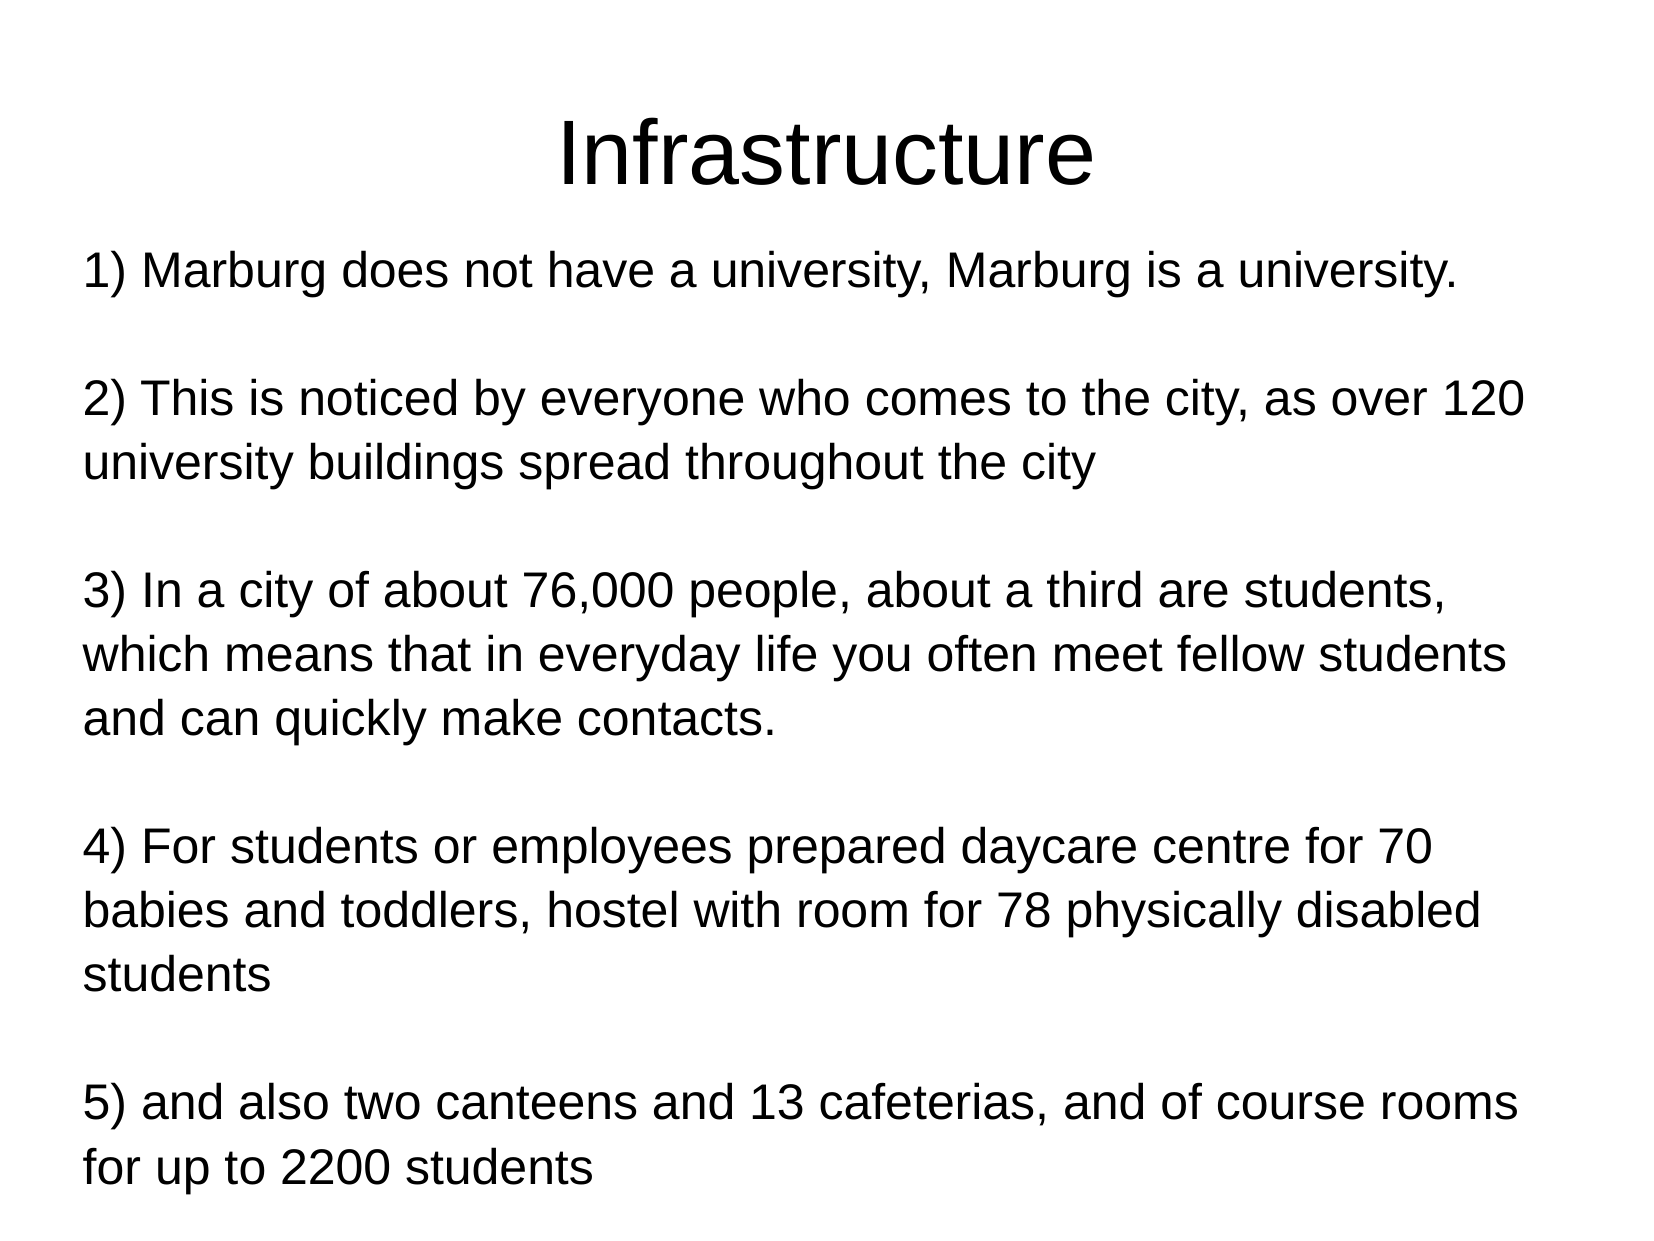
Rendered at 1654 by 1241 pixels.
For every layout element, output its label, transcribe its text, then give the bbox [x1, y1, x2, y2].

title Infrastructure [82, 49, 1571, 237]
subtitle 1) Marburg does not have a university, Marburg is a university. 2) This is noticed by everyone who comes to the city, as over 120 university buildings spread throughout the city 3) In a city of about 76,000 people, about a third are students, which means that in everyday life you often meet fellow students and can quickly make contacts. 4) For students or employees prepared daycare centre for 70 babies and toddlers, hostel with room for 78 physically disabled students 5) and also two canteens and 13 cafeterias, and of course rooms for up to 2200 students [82, 237, 1571, 1191]
